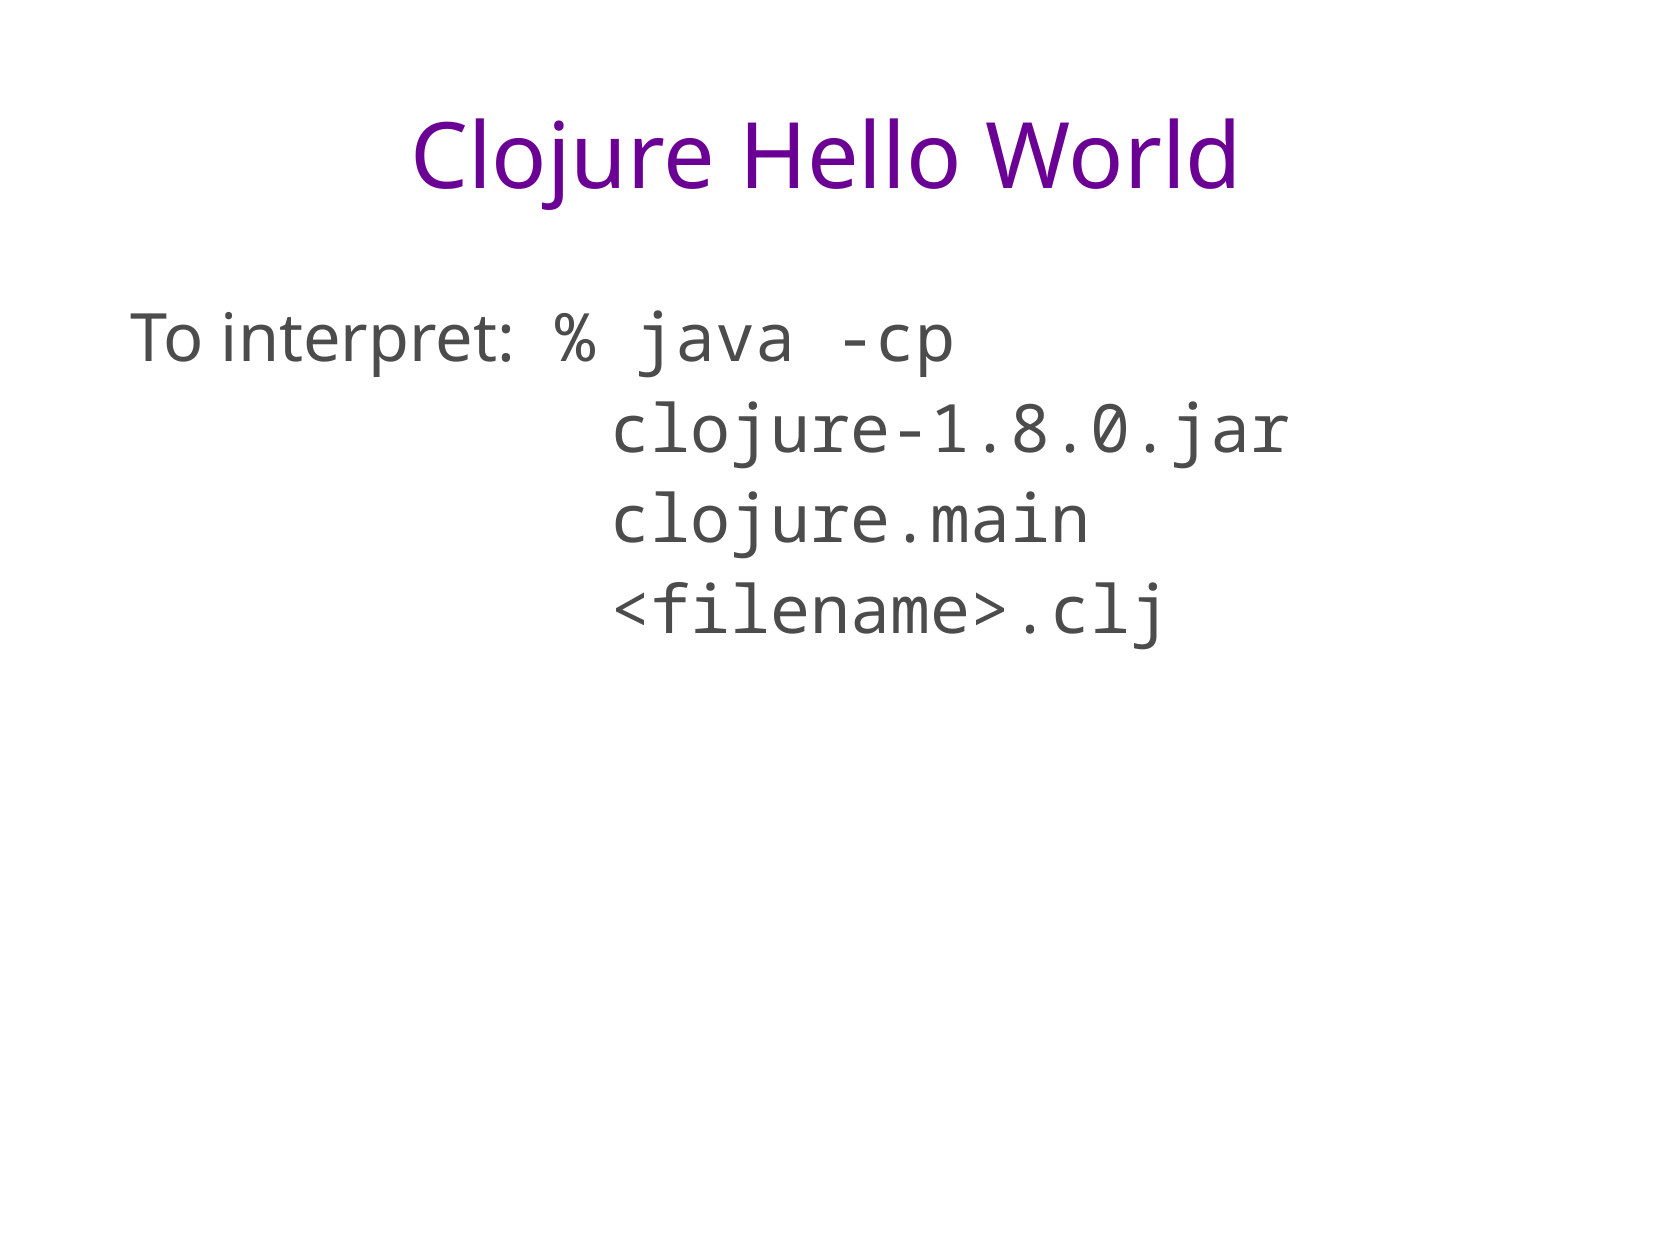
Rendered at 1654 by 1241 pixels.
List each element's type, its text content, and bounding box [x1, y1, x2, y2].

list To interpret: % java -cp clojure-1.8.0.jar clojure.main <filename>.clj [60, 290, 1337, 1010]
title Clojure Hello World [82, 49, 1571, 257]
